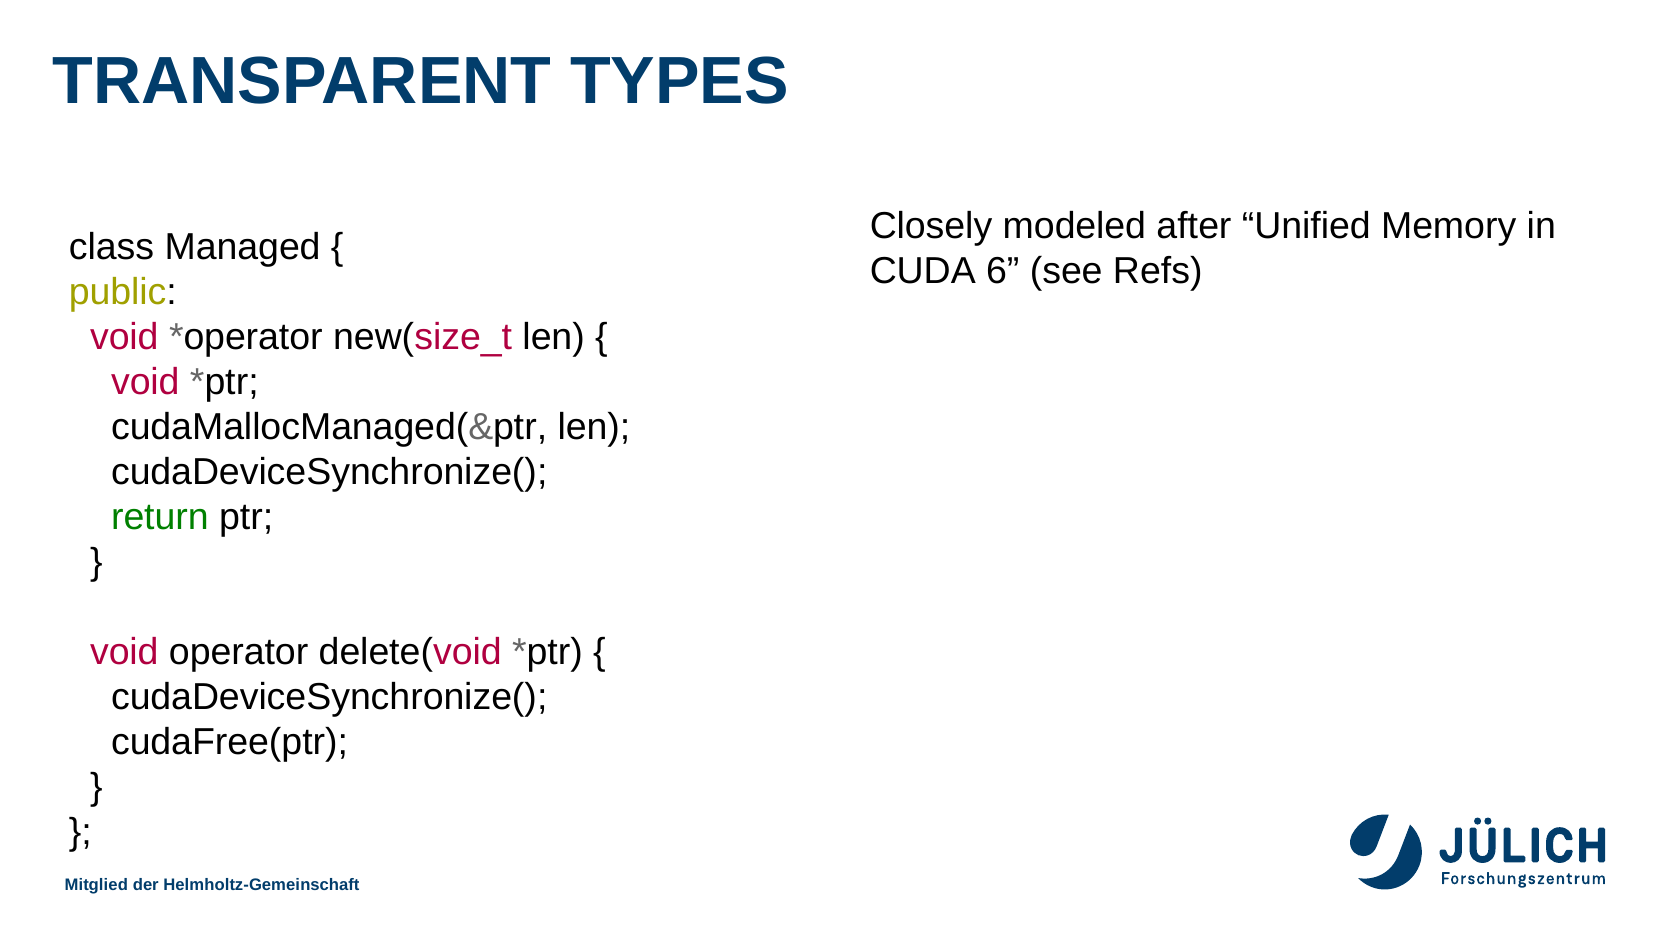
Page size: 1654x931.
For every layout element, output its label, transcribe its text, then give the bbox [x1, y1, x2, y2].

title Transparent Types [52, 43, 1606, 194]
text_box Closely modeled after “Unified Memory in CUDA 6” (see Refs) [855, 193, 1591, 299]
text_box class Managed { public: void *operator new(size_t len) { void *ptr; cudaMallocManaged(&ptr, len); cudaDeviceSynchronize(); return ptr; } void operator delete(void *ptr) { cudaDeviceSynchronize(); cudaFree(ptr); } }; [54, 214, 646, 860]
